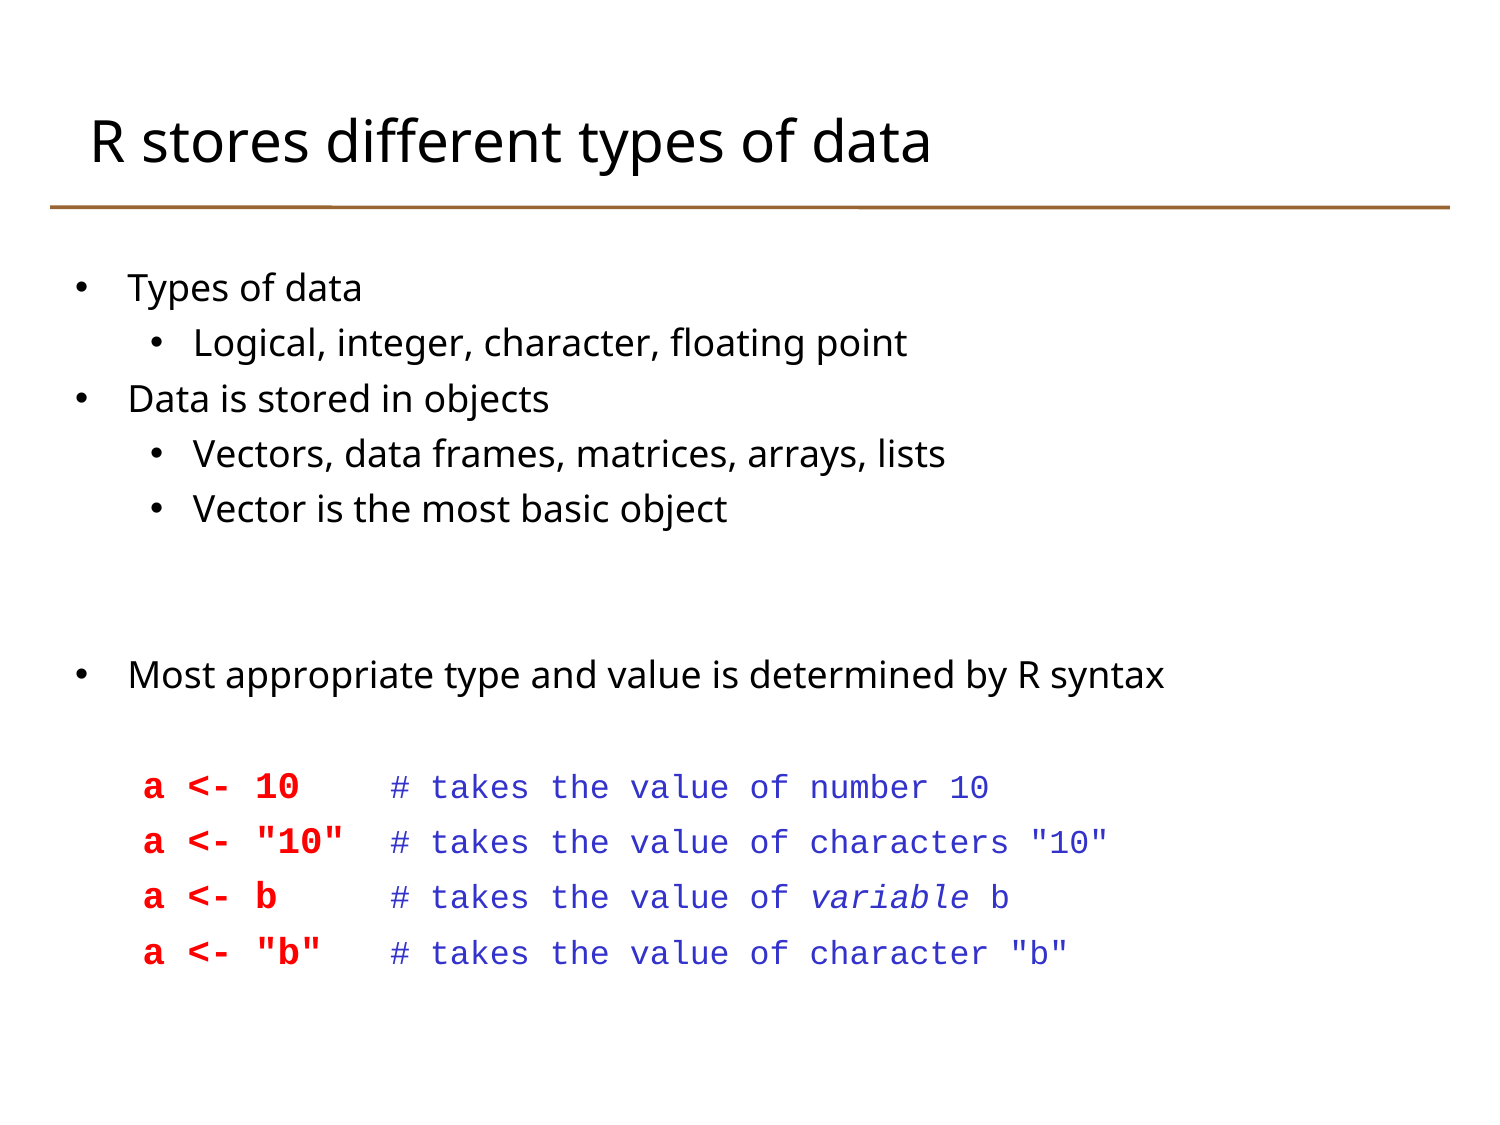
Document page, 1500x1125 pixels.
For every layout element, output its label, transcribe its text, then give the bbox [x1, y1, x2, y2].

text_box R stores different types of data [75, 44, 1425, 233]
text_box Types of data Logical, integer, character, floating point Data is stored in objects Vectors, data frames, matrices, arrays, lists Vector is the most basic object Most appropriate type and value is determined by R syntax a <- 10 # takes the value of number 10 a <- "10" # takes the value of characters "10" a <- b # takes the value of variable b a <- "b" # takes the value of character "b" [75, 263, 1425, 1006]
